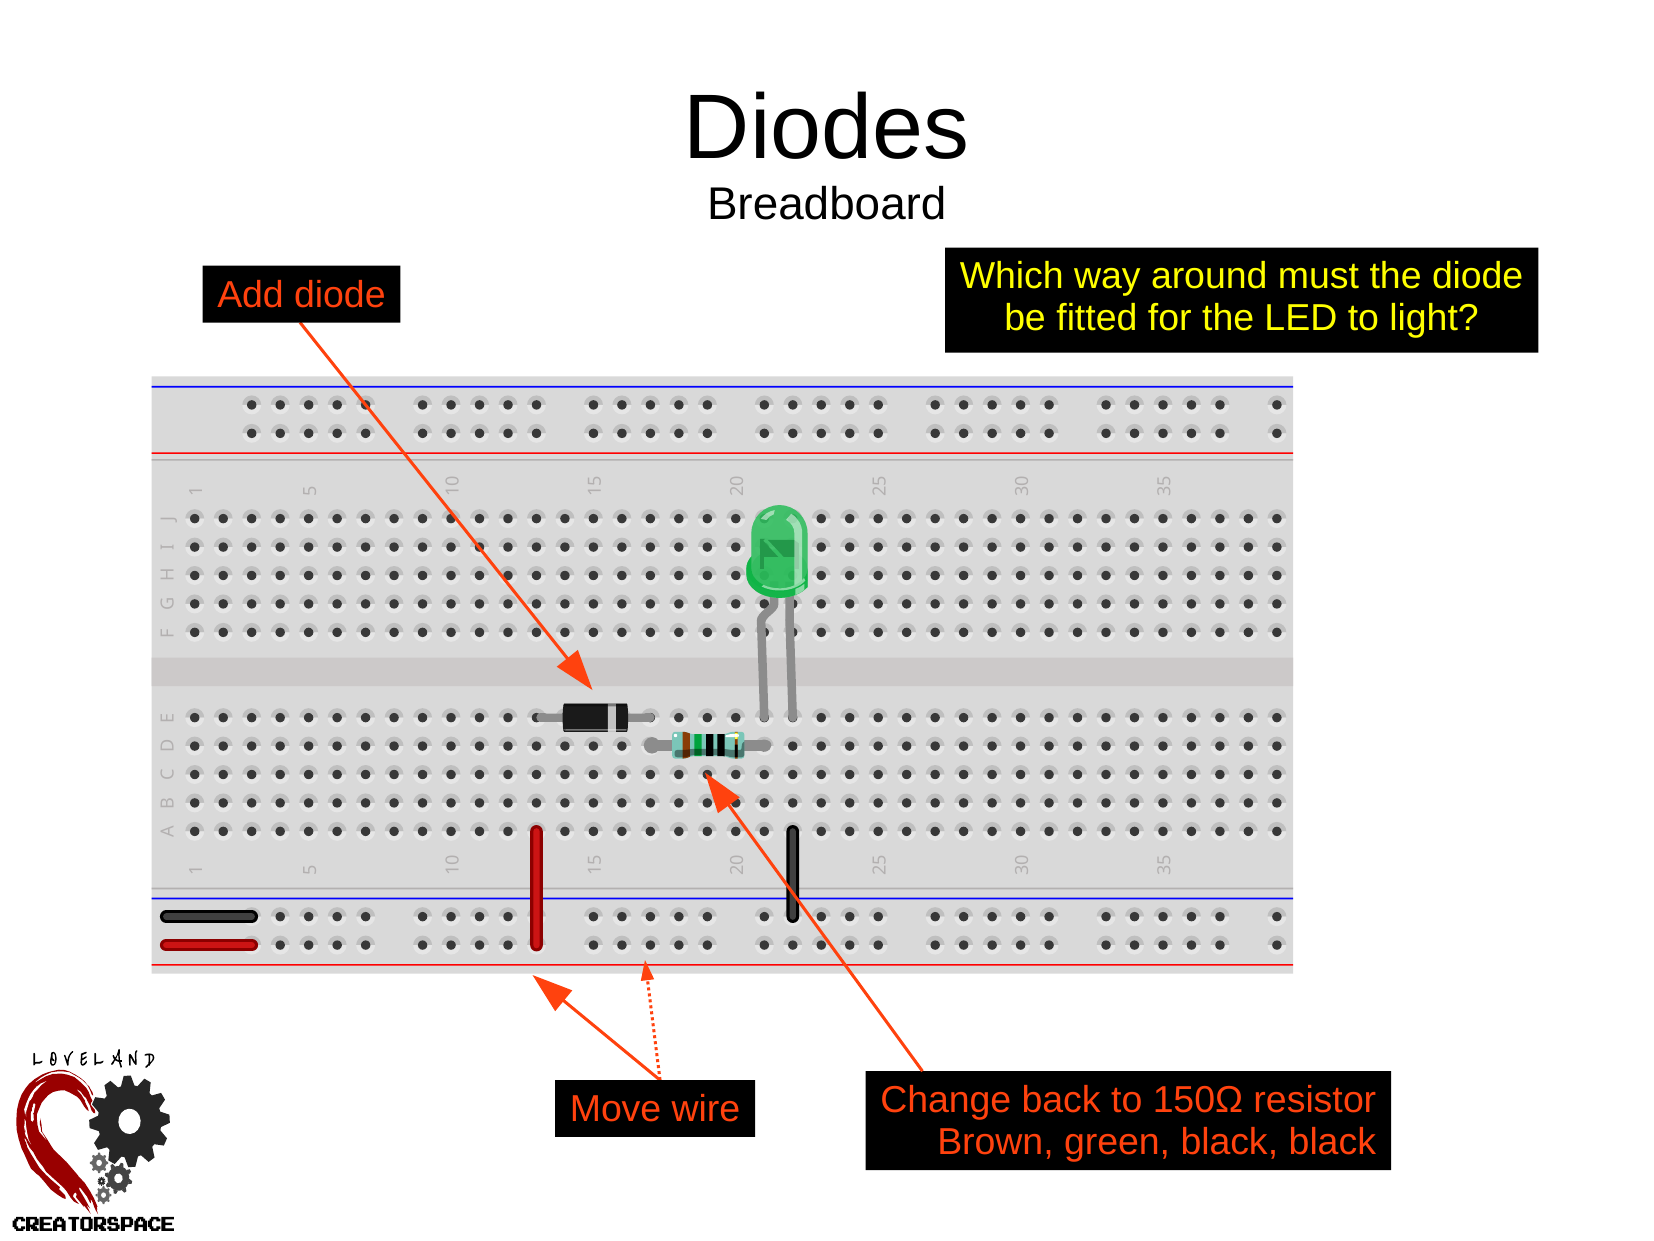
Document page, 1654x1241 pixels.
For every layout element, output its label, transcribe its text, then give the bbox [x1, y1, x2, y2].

title Diodes Breadboard [82, 49, 1571, 257]
text_box Which way around must the diode be fitted for the LED to light? [945, 247, 1539, 353]
picture [150, 375, 1294, 976]
text_box Change back to 150Ω resistor Brown, green, black, black [865, 1071, 1392, 1171]
text_box Move wire [555, 1080, 756, 1137]
text_box Add diode [202, 265, 401, 323]
